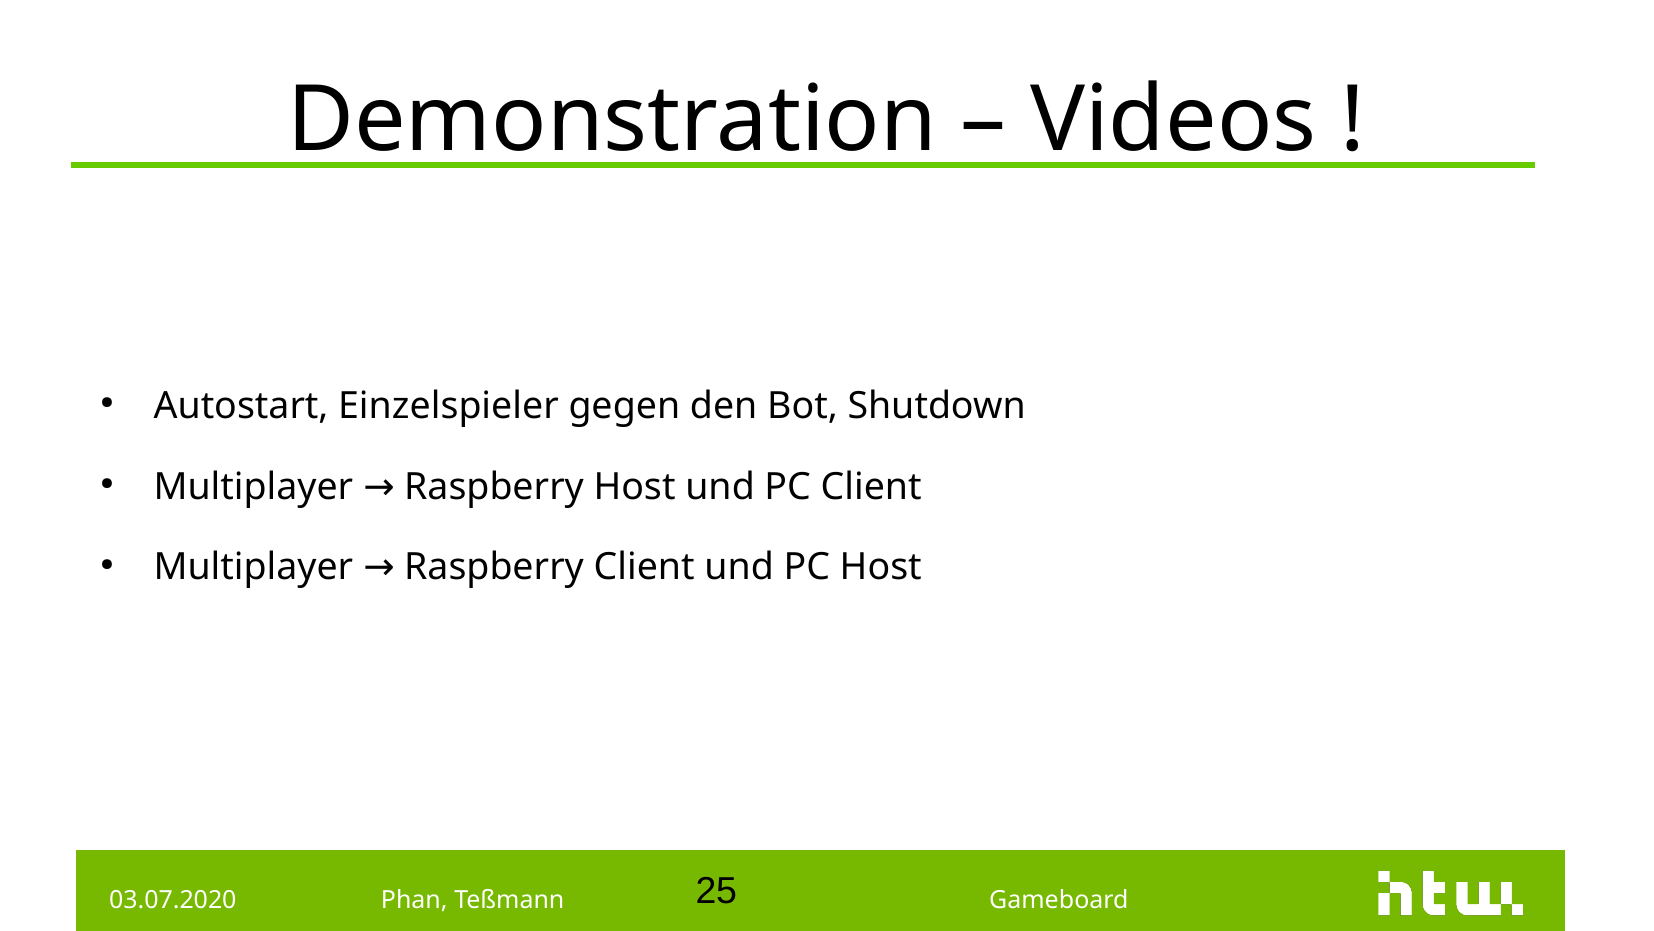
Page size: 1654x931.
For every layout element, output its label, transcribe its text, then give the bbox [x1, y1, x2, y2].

text_box <number> [680, 862, 899, 920]
list Autostart, Einzelspieler gegen den Bot, Shutdown Multiplayer → Raspberry Host und PC Client Multiplayer → Raspberry Client und PC Host [82, 217, 1571, 758]
picture [0, 0, 1654, 931]
title Demonstration – Videos ! [82, 37, 1571, 193]
